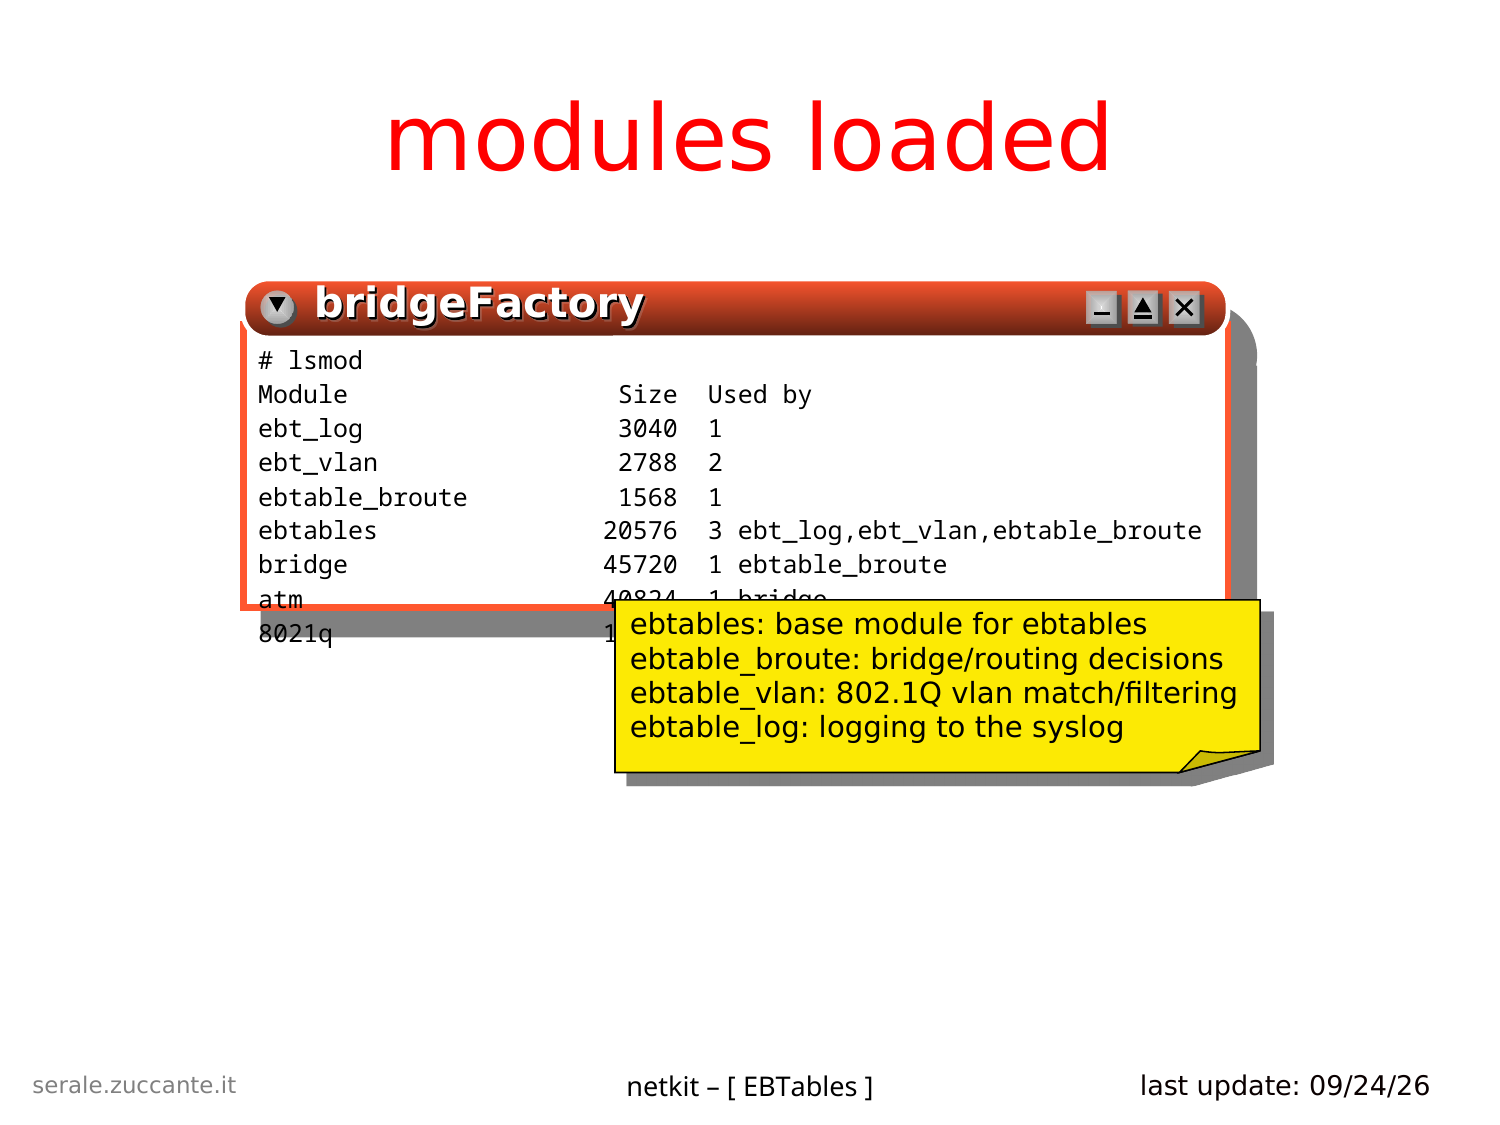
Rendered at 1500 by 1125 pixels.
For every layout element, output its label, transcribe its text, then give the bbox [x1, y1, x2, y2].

text_box ebtables: base module for ebtables ebtable_broute: bridge/routing decisions ebtable_vlan: 802.1Q vlan match/filtering ebtable_log: logging to the syslog [615, 599, 1261, 773]
title modules loaded [75, 28, 1426, 250]
text_box [1051, 278, 1258, 599]
text_box [279, 630, 284, 638]
text_box [242, 278, 313, 338]
text_box bridgeFactory [313, 278, 1051, 338]
text_box [277, 626, 282, 636]
text_box [260, 608, 615, 638]
text_box [322, 630, 329, 638]
text_box # lsmod Module Size Used by ebt_log 3040 1 ebt_vlan 2788 2 ebtable_broute 1568 1 ebtables 20576 3 ebt_log,ebt_vlan,ebtable_broute bridge 45720 1 ebtable_broute atm 40824 1 bridge 8021q 17544 0 [243, 323, 1228, 608]
